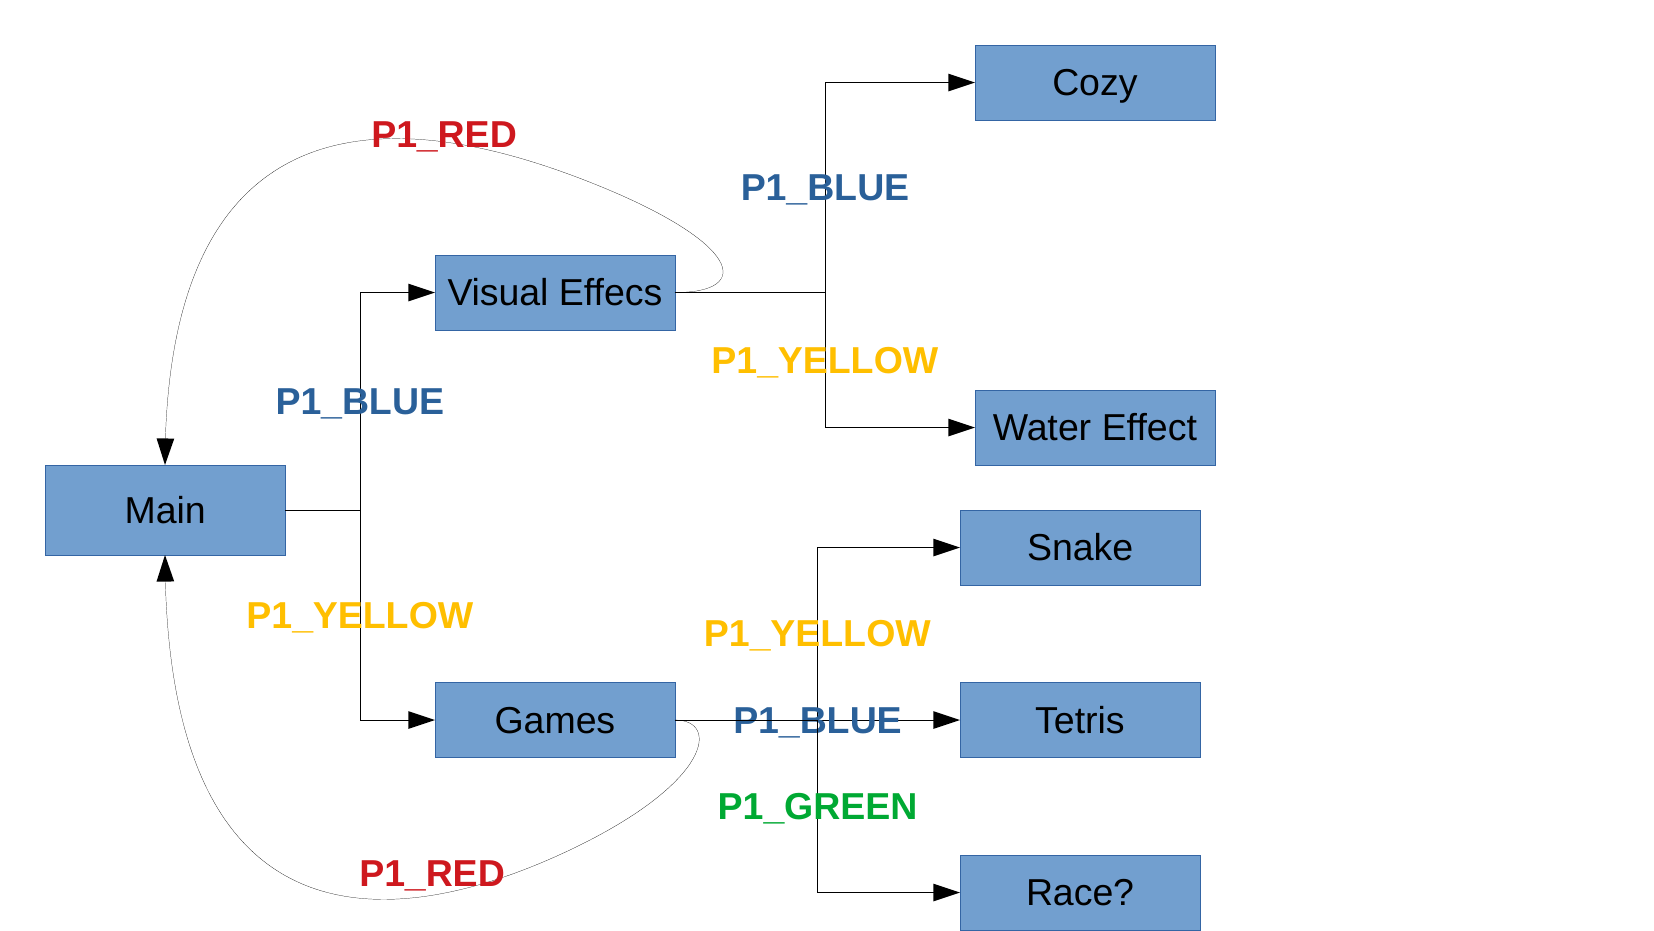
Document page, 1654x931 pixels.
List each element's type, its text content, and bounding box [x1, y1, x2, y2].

text_box Main [45, 465, 286, 556]
text_box Visual Effecs [435, 255, 676, 331]
text_box Games [435, 682, 676, 758]
text_box Race? [960, 855, 1201, 931]
text_box Tetris [960, 682, 1201, 758]
text_box Cozy [975, 45, 1216, 121]
text_box Water Effect [975, 390, 1216, 466]
text_box Snake [960, 510, 1201, 586]
